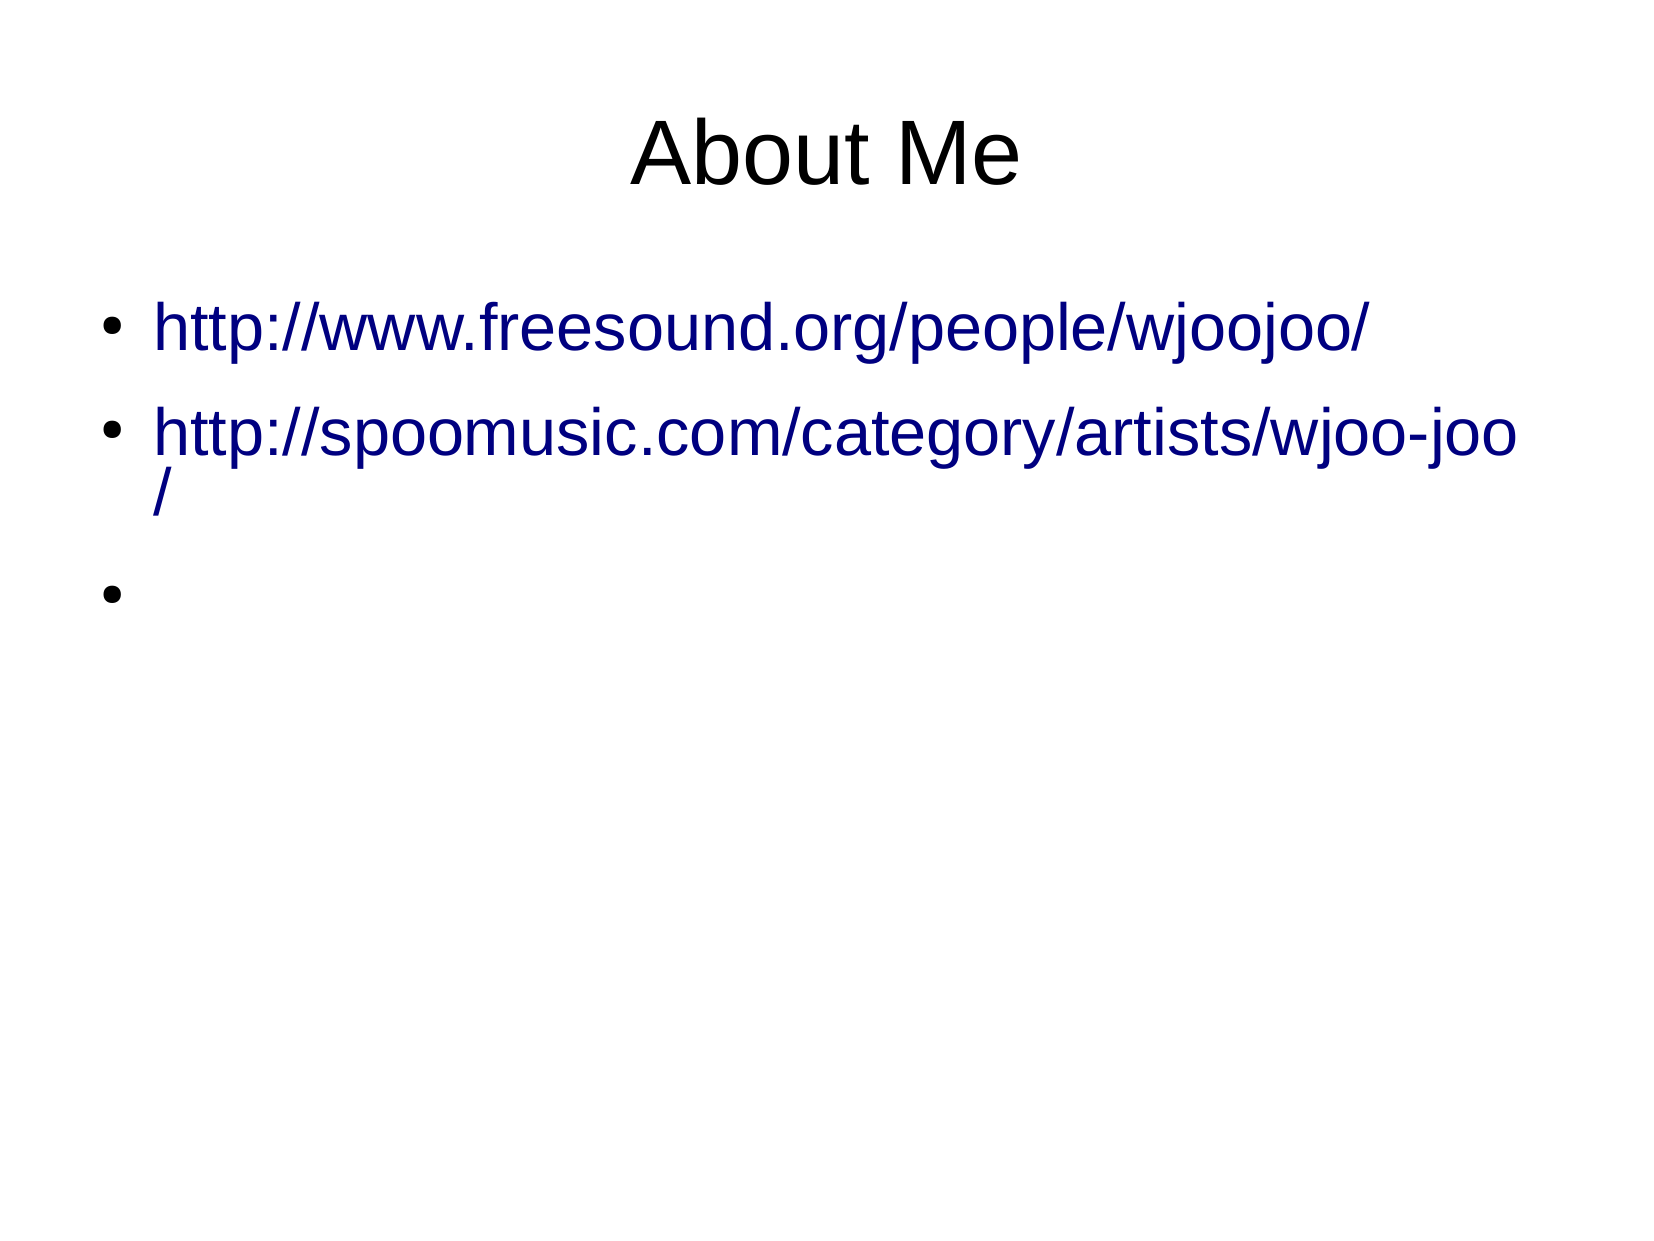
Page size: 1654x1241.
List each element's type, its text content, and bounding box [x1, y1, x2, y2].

title About Me [82, 49, 1571, 257]
list http://www.freesound.org/people/wjoojoo/ http://spoomusic.com/category/artists/wjoo-joo/ [82, 290, 1538, 1010]
